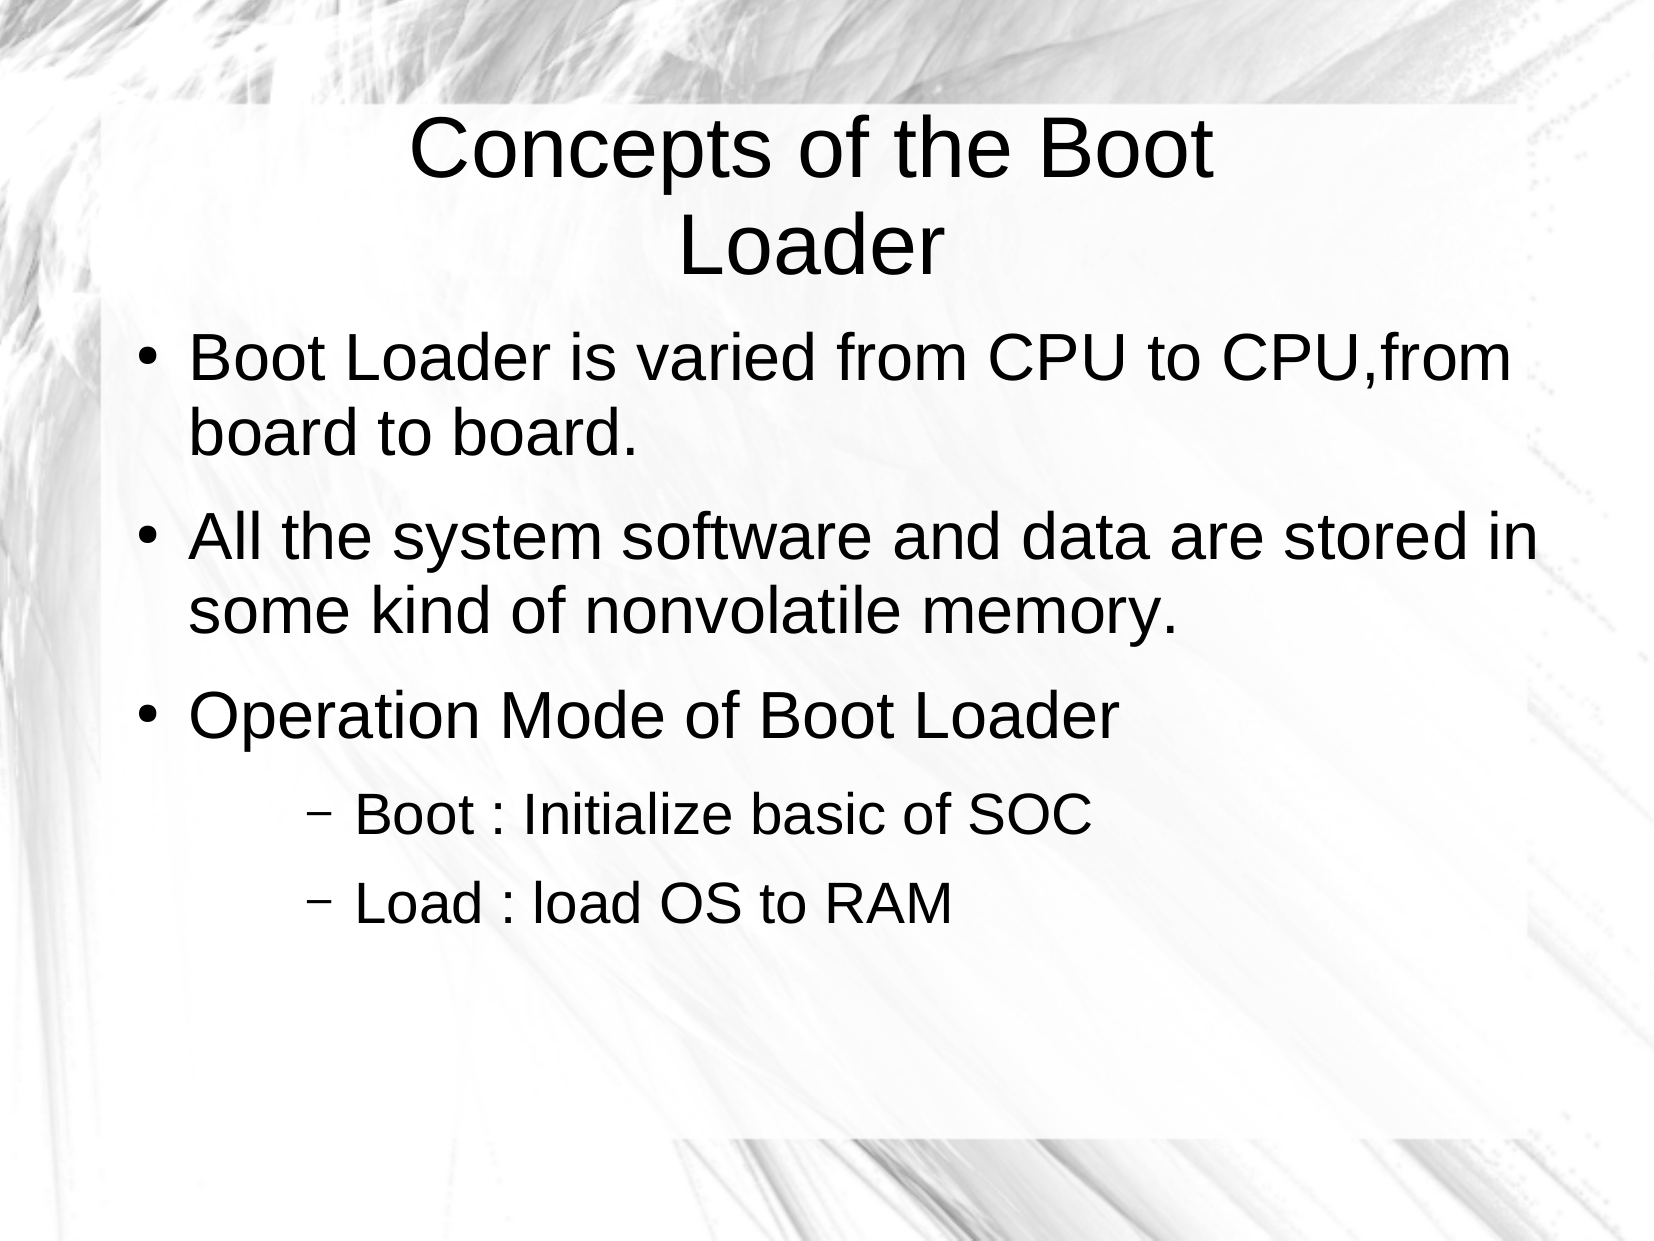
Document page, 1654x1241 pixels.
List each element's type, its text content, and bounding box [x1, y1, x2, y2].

title Concepts of the Boot Loader [118, 99, 1506, 293]
list Boot Loader is varied from CPU to CPU,from board to board. All the system software and data are stored in some kind of nonvolatile memory. Operation Mode of Boot Loader Boot : Initialize basic of SOC Load : load OS to RAM [118, 319, 1571, 1039]
picture [0, 0, 1654, 1241]
